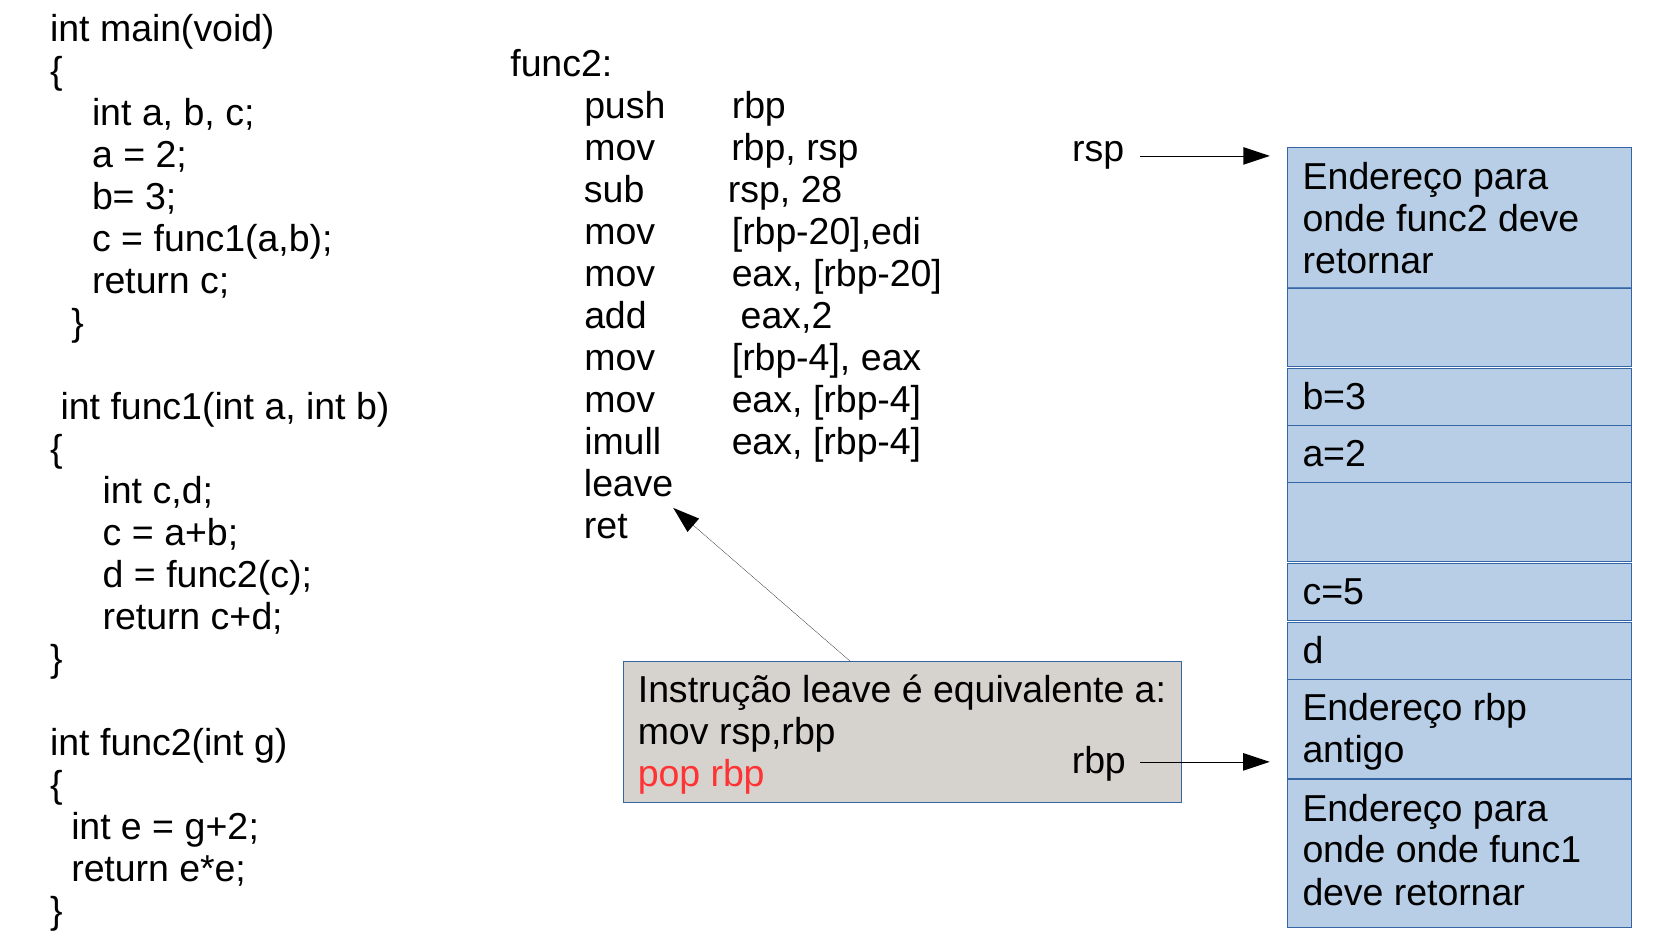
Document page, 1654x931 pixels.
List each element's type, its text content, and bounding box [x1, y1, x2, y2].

text_box [1287, 289, 1632, 367]
text_box rsp [1057, 120, 1139, 178]
text_box [1287, 483, 1632, 562]
text_box Endereço para onde func2 deve retornar [1287, 147, 1632, 289]
text_box b=3 [1287, 368, 1632, 426]
text_box d [1287, 622, 1632, 680]
text_box c=5 [1287, 563, 1632, 621]
text_box rbp [1057, 731, 1141, 789]
text_box func2: push rbp mov rbp, rsp sub rsp, 28 mov [rbp-20],edi mov eax, [rbp-20] add eax,2 mov [rbp-4], eax mov eax, [rbp-4] imull eax, [rbp-4] leave ret [495, 35, 1028, 807]
text_box Endereço rbp antigo [1287, 680, 1632, 779]
text_box int main(void) { int a, b, c; a = 2; b= 3; c = func1(a,b); return c; } int func1(int a, int b) { int c,d; c = a+b; d = func2(c); return c+d; } int func2(int g) { int e = g+2; return e*e; } [35, 0, 449, 931]
text_box Instrução leave é equivalente a: mov rsp,rbp pop rbp [623, 661, 1182, 803]
text_box Endereço para onde onde func1 deve retornar [1287, 779, 1632, 928]
text_box a=2 [1287, 426, 1632, 483]
